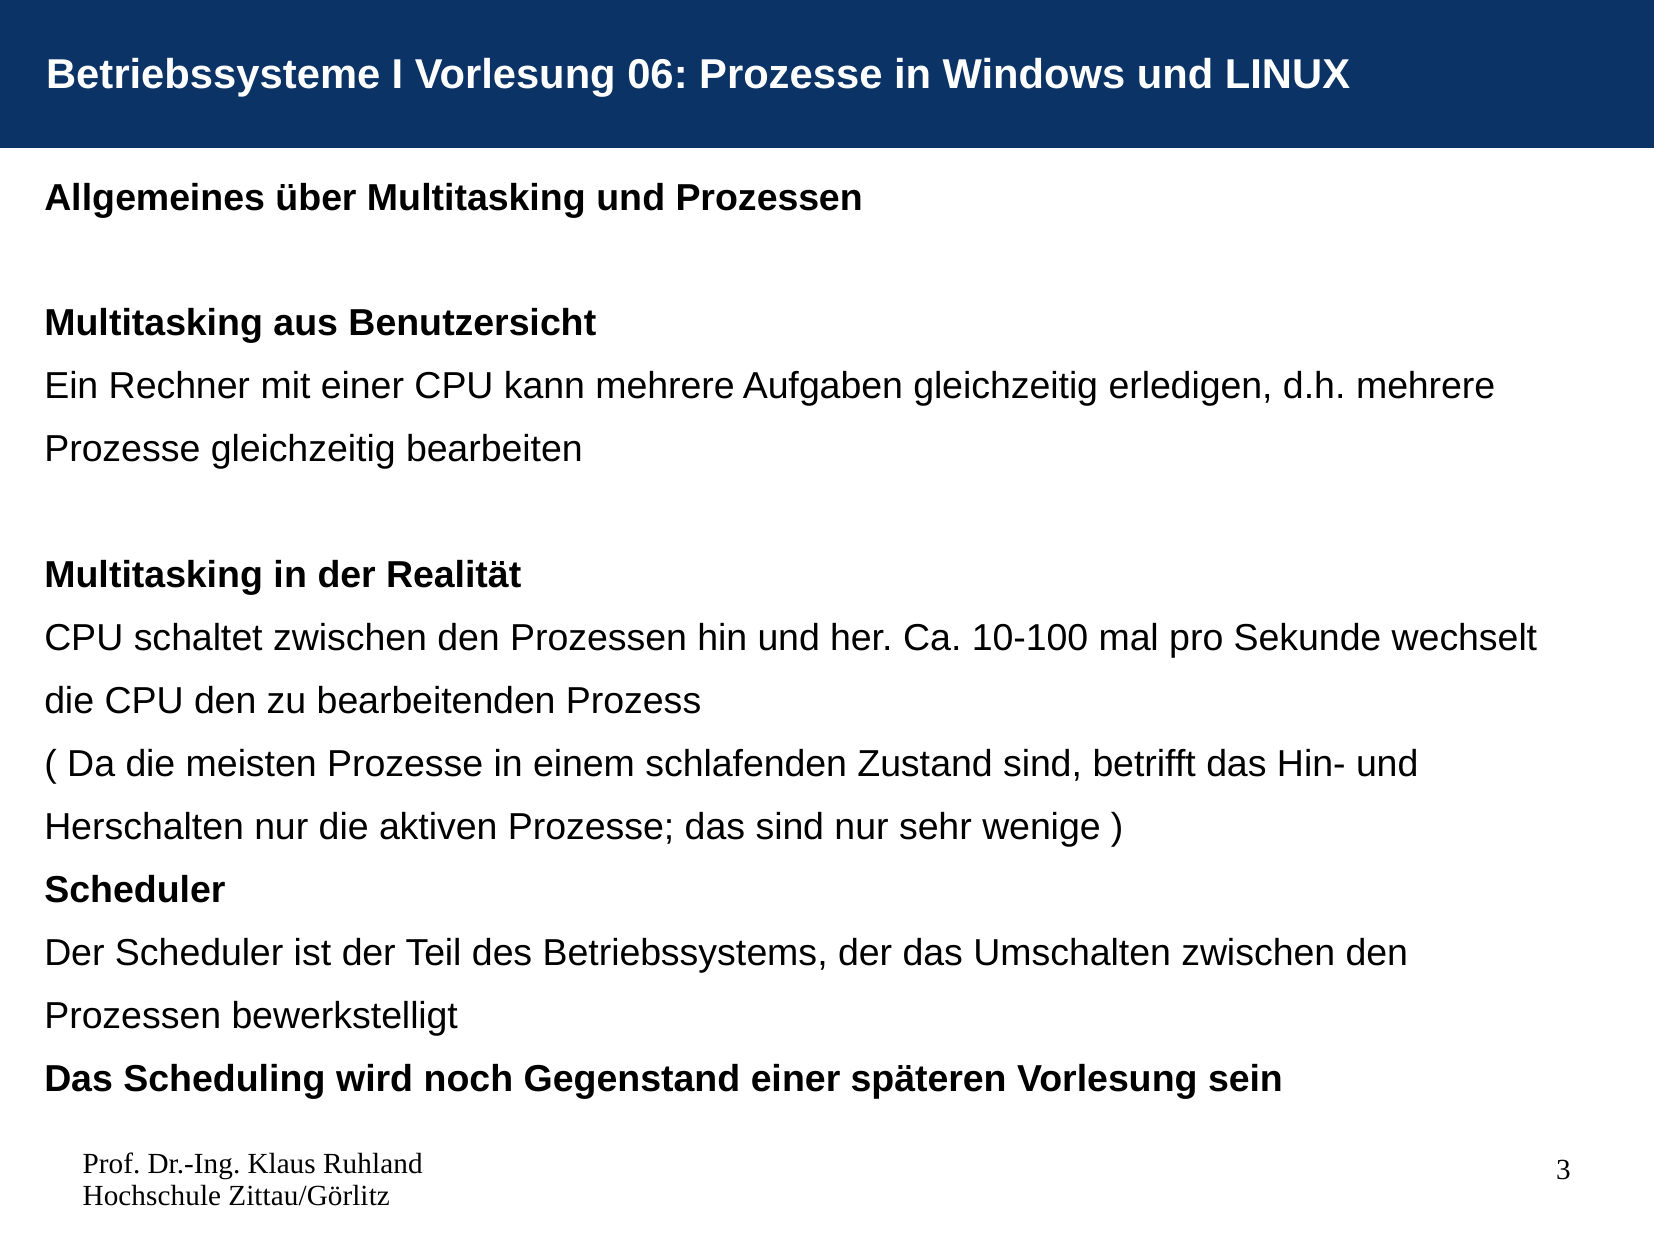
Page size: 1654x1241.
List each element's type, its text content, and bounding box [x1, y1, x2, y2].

text_box Allgemeines über Multitasking und Prozessen Multitasking aus Benutzersicht Ein Rechner mit einer CPU kann mehrere Aufgaben gleichzeitig erledigen, d.h. mehrere Prozesse gleichzeitig bearbeiten Multitasking in der Realität CPU schaltet zwischen den Prozessen hin und her. Ca. 10-100 mal pro Sekunde wechselt die CPU den zu bearbeitenden Prozess ( Da die meisten Prozesse in einem schlafenden Zustand sind, betrifft das Hin- und Herschalten nur die aktiven Prozesse; das sind nur sehr wenige ) Scheduler Der Scheduler ist der Teil des Betriebssystems, der das Umschalten zwischen den Prozessen bewerkstelligt Das Scheduling wird noch Gegenstand einer späteren Vorlesung sein [29, 147, 1565, 1170]
